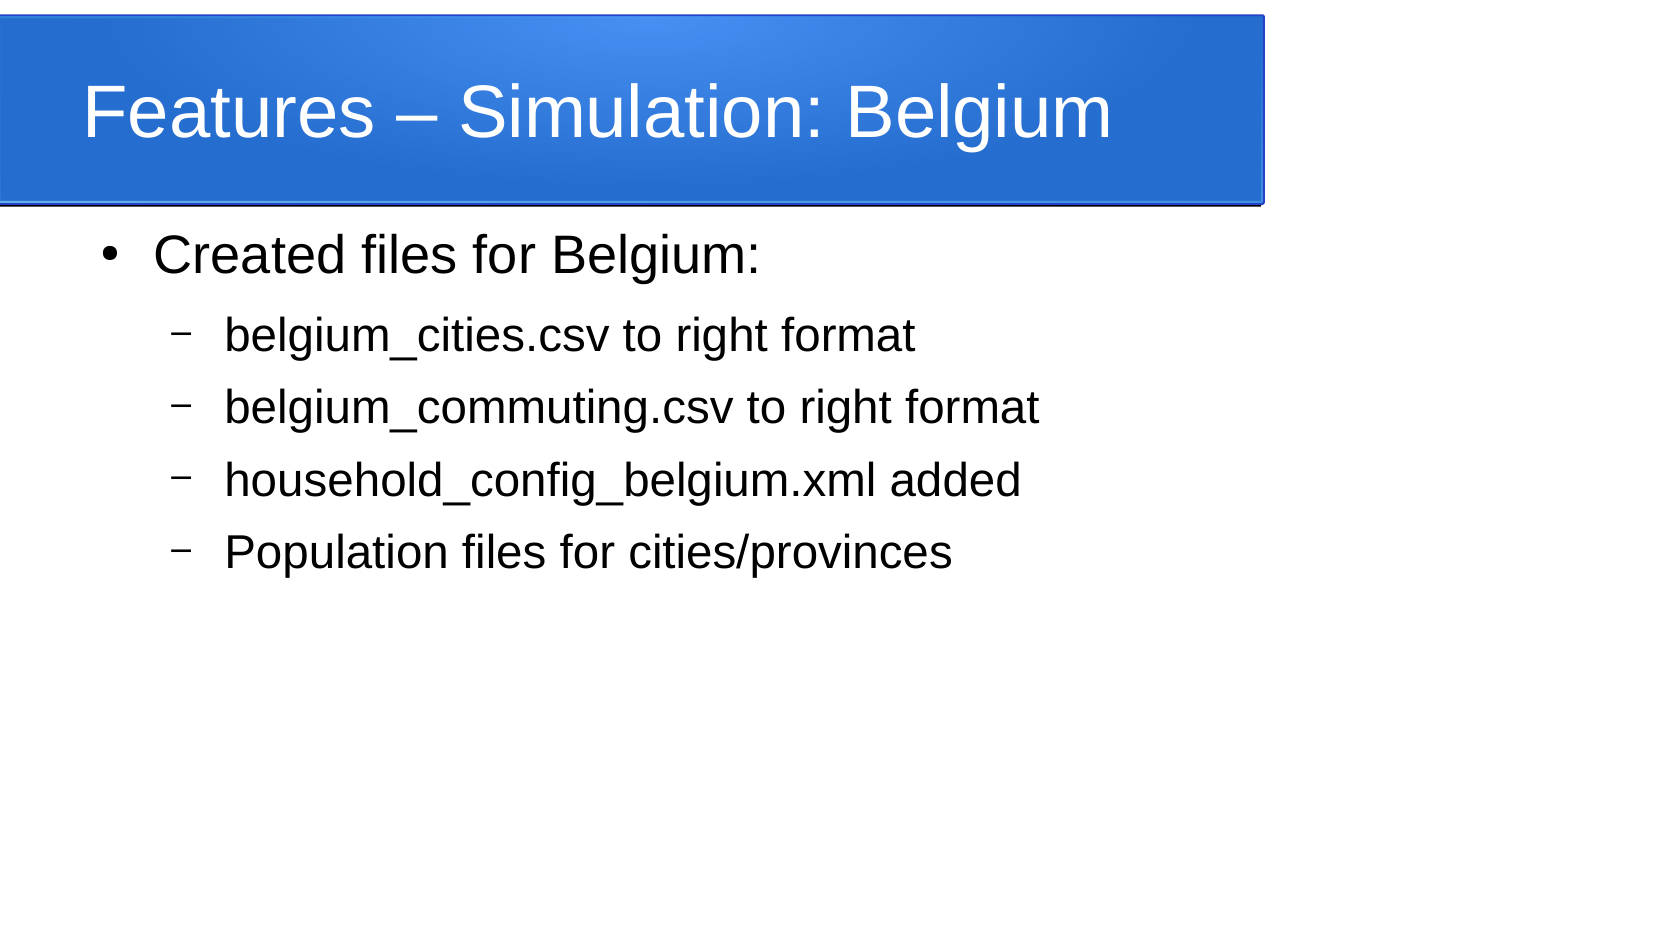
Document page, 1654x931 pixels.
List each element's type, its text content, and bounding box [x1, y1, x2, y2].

title Features – Simulation: Belgium [82, 35, 1235, 189]
list Created files for Belgium: belgium_cities.csv to right format belgium_commuting.csv to right format household_config_belgium.xml added Population files for cities/provinces [82, 224, 1571, 764]
